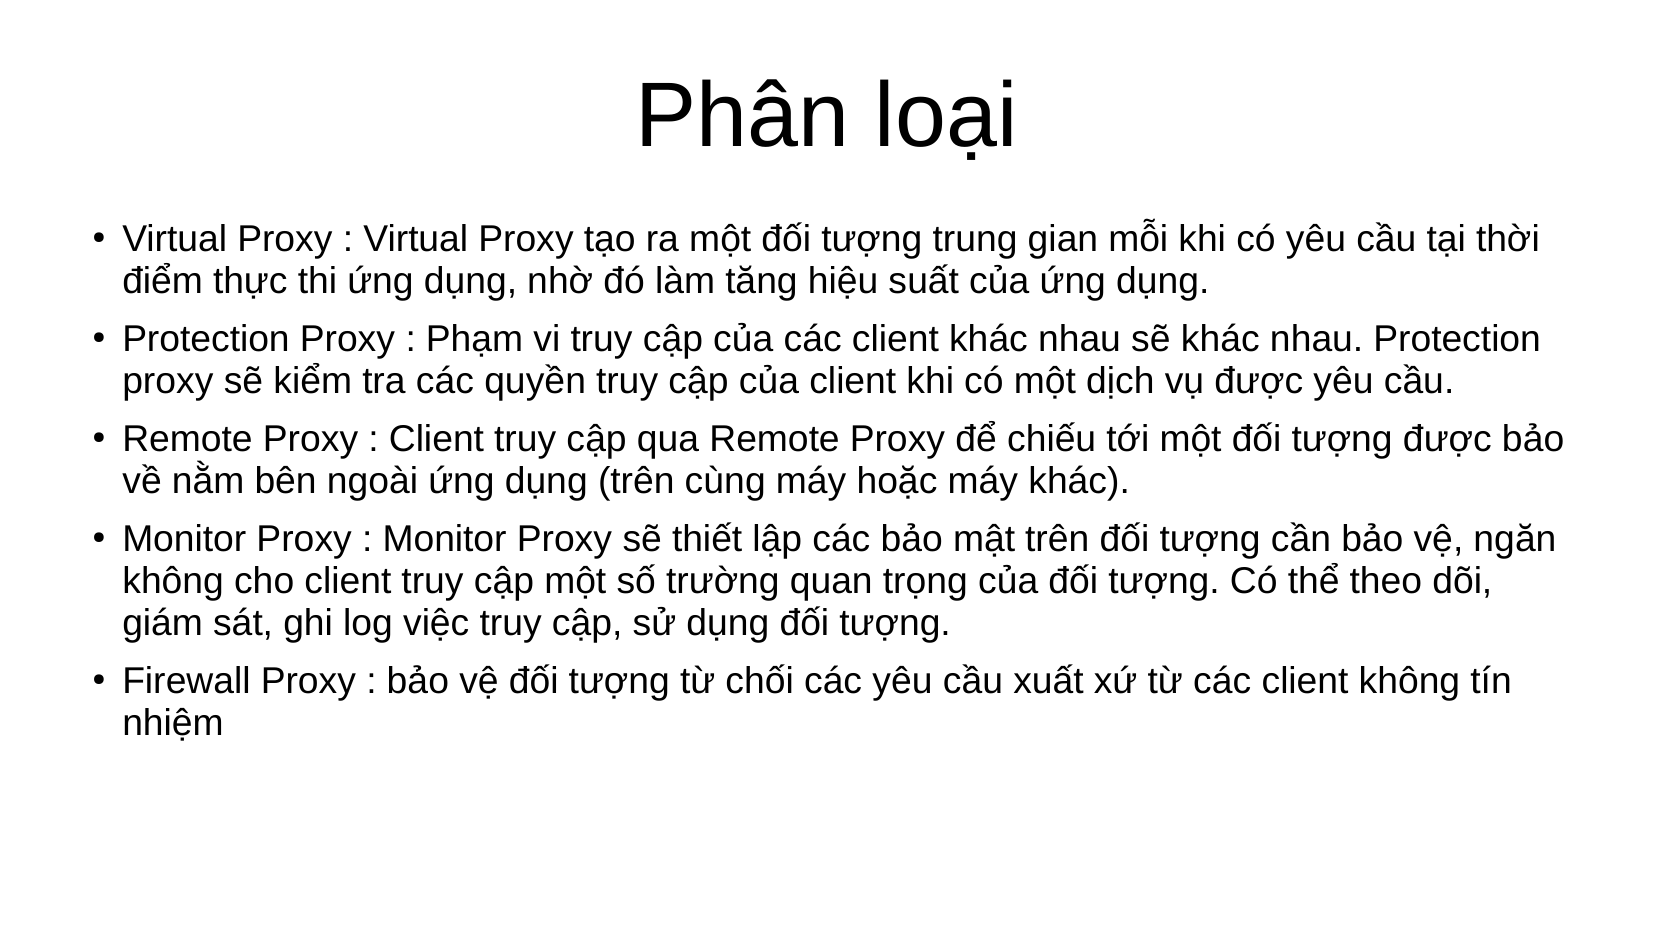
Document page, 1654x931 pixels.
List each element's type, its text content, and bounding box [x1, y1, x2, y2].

list Virtual Proxy : Virtual Proxy tạo ra một đối tượng trung gian mỗi khi có yêu cầu tại thời điểm thực thi ứng dụng, nhờ đó làm tăng hiệu suất của ứng dụng. Protection Proxy : Phạm vi truy cập của các client khác nhau sẽ khác nhau. Protection proxy sẽ kiểm tra các quyền truy cập của client khi có một dịch vụ được yêu cầu. Remote Proxy : Client truy cập qua Remote Proxy để chiếu tới một đối tượng được bảo về nằm bên ngoài ứng dụng (trên cùng máy hoặc máy khác). Monitor Proxy : Monitor Proxy sẽ thiết lập các bảo mật trên đối tượng cần bảo vệ, ngăn không cho client truy cập một số trường quan trọng của đối tượng. Có thể theo dõi, giám sát, ghi log việc truy cập, sử dụng đối tượng. Firewall Proxy : bảo vệ đối tượng từ chối các yêu cầu xuất xứ từ các client không tín nhiệm [82, 217, 1571, 758]
title Phân loại [82, 37, 1571, 193]
